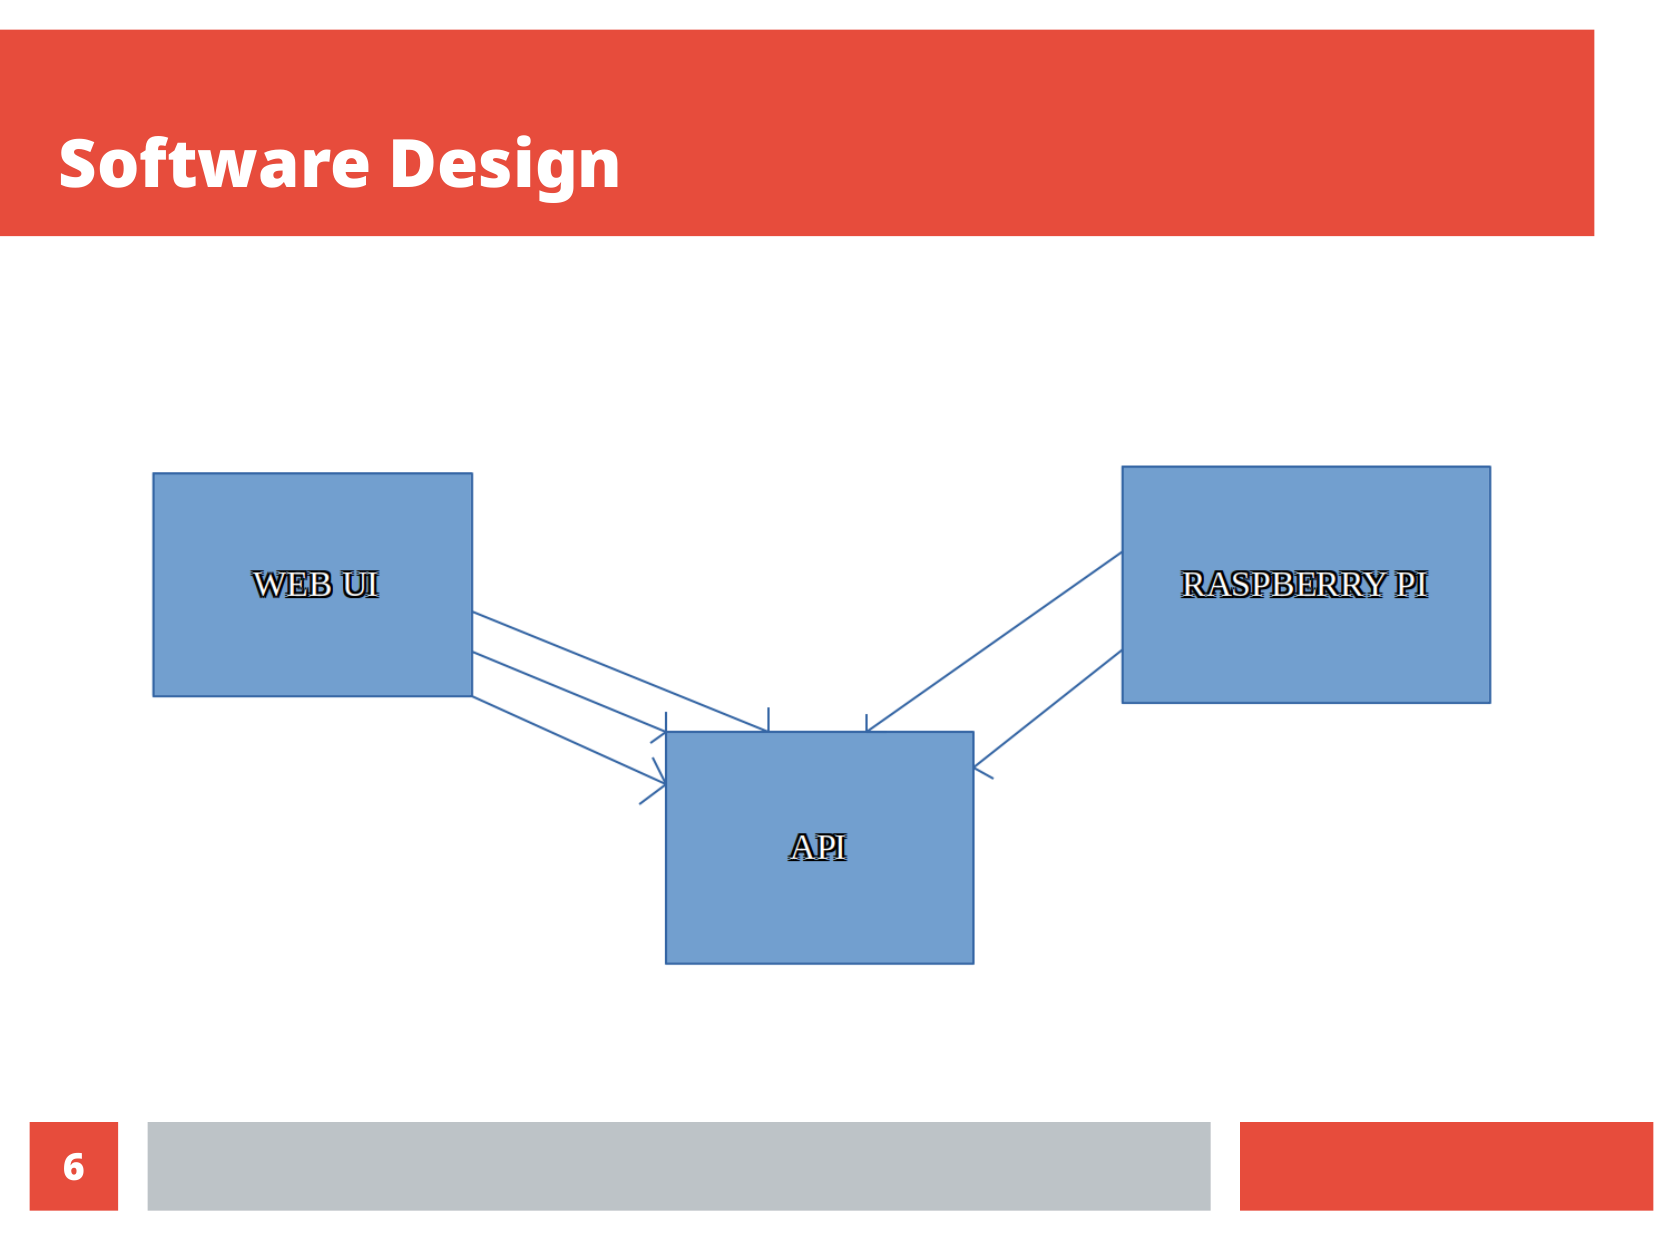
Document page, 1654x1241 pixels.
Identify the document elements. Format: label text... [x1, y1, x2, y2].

title Software Design [59, 59, 1595, 207]
picture [59, 421, 1565, 996]
